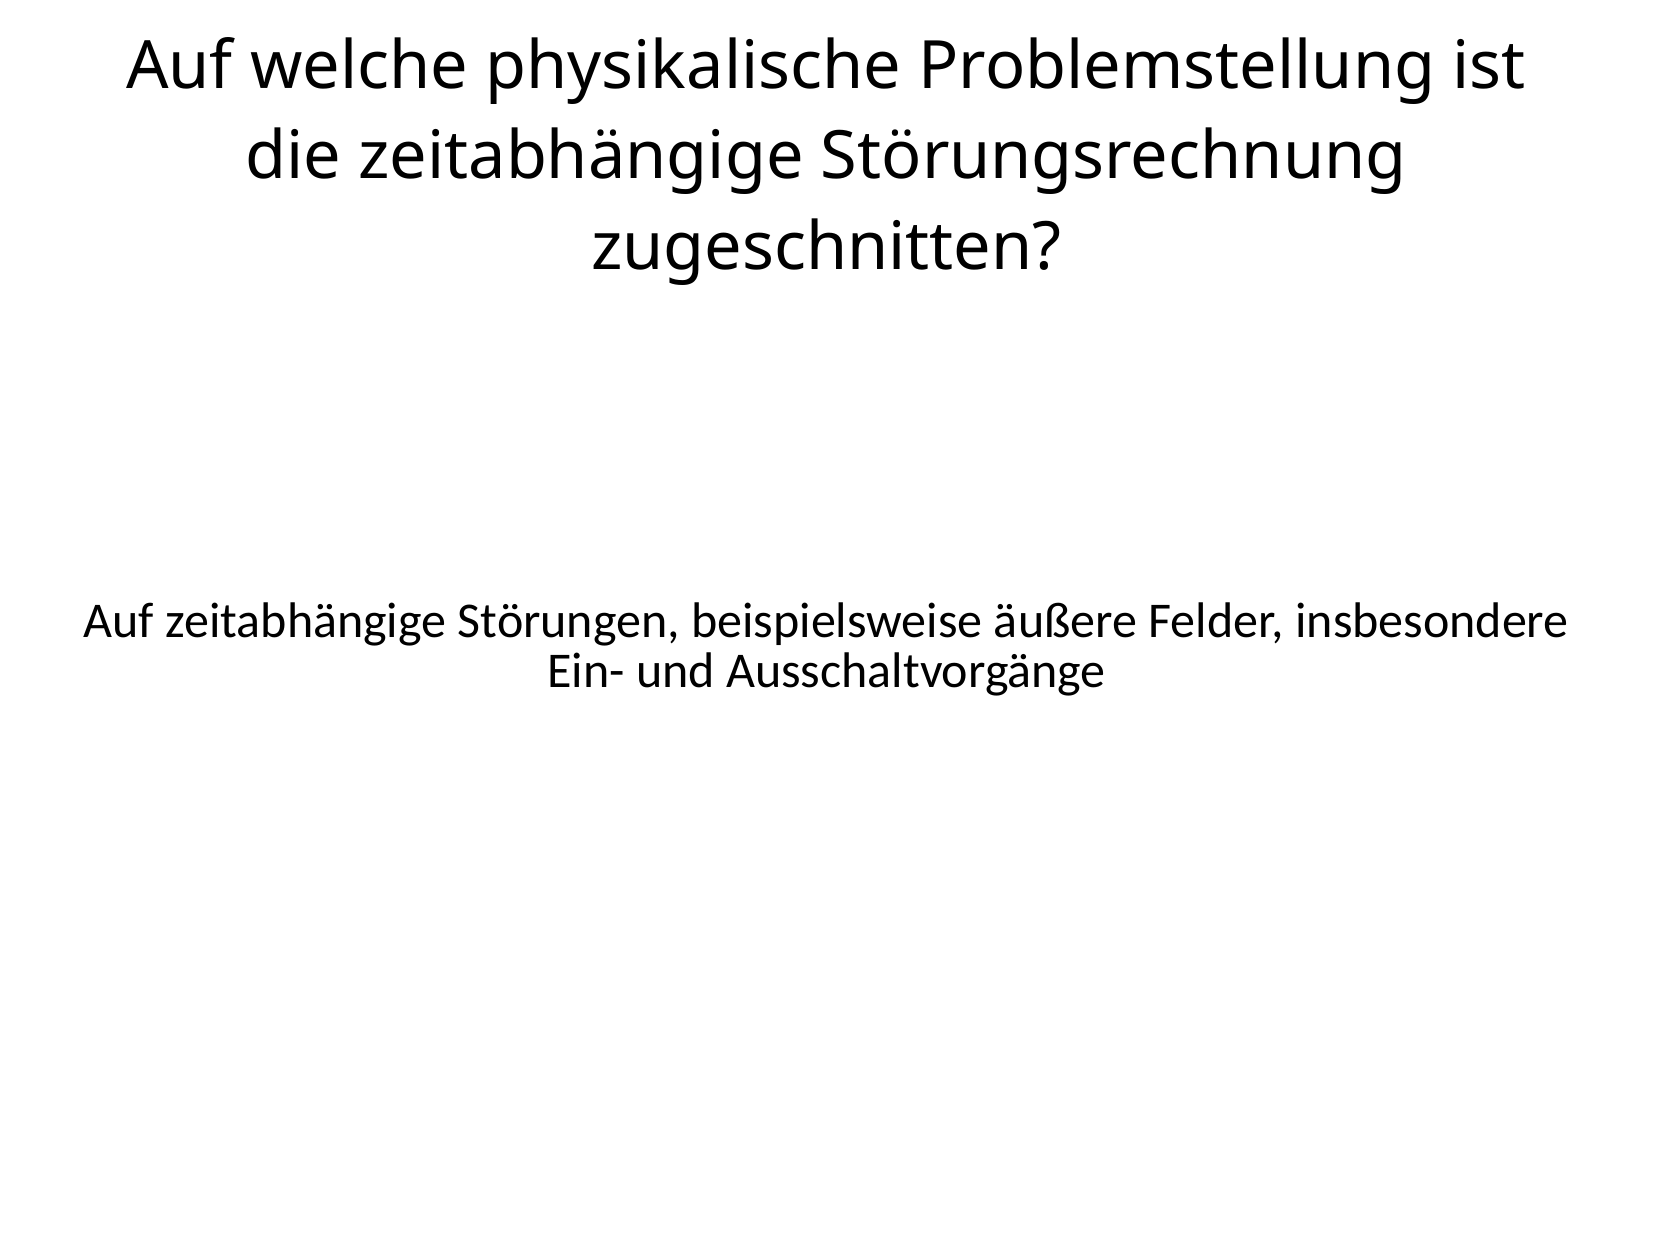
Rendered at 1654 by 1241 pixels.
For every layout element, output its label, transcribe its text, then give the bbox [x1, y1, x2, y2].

subtitle Auf zeitabhängige Störungen, beispielsweise äußere Felder, insbesondere Ein- und Ausschaltvorgänge [82, 290, 1571, 1010]
title Auf welche physikalische Problemstellung ist die zeitabhängige Störungsrechnung zugeschnitten? [82, 49, 1571, 257]
